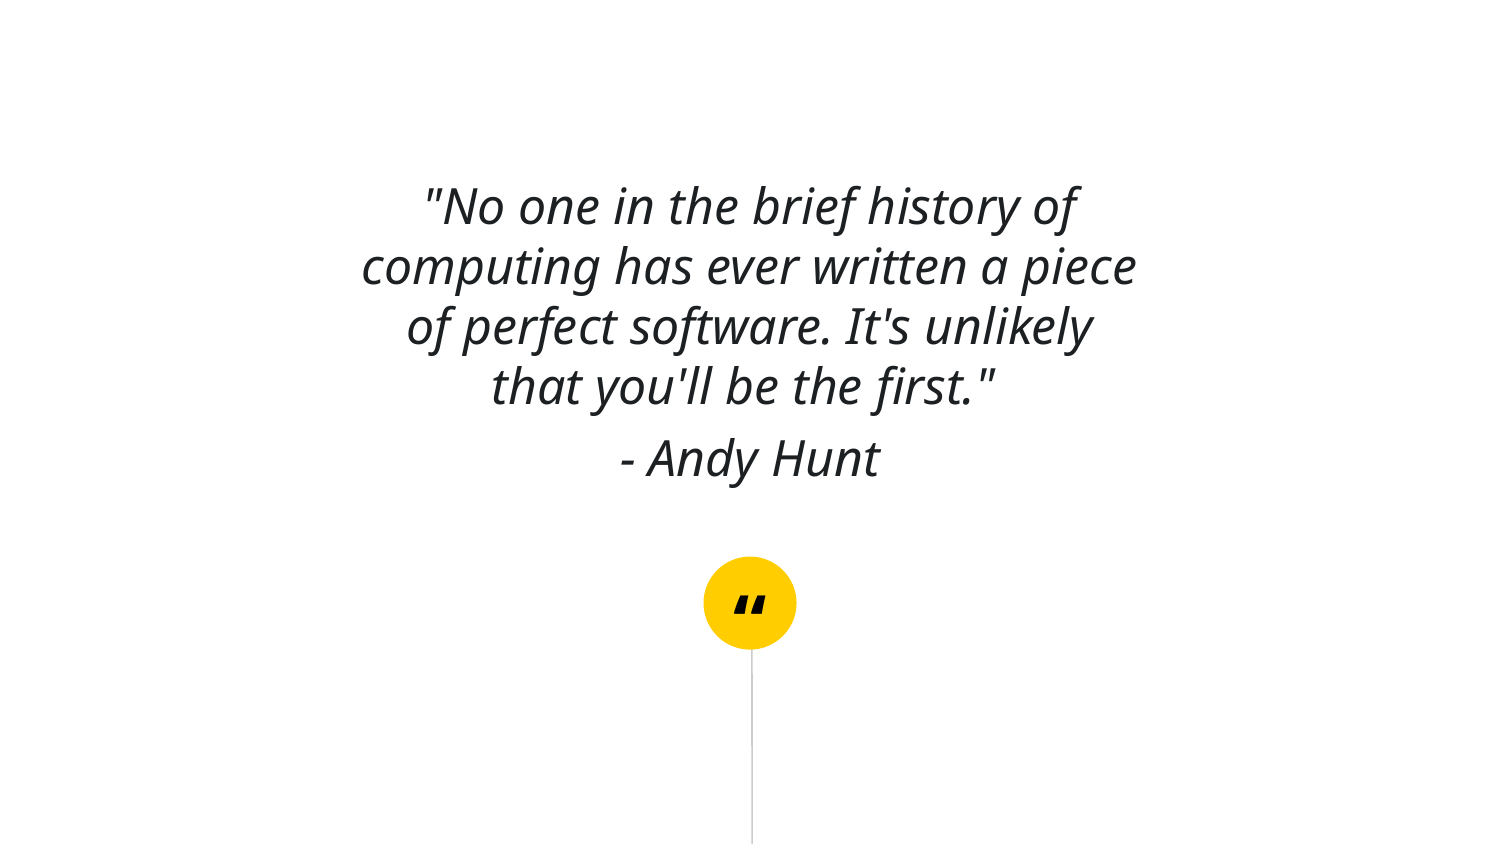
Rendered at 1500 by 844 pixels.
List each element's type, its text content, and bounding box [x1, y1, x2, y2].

list "No one in the brief history of computing has ever written a piece of perfect software. It's unlikely that you'll be the first." - Andy Hunt [345, 367, 1155, 502]
